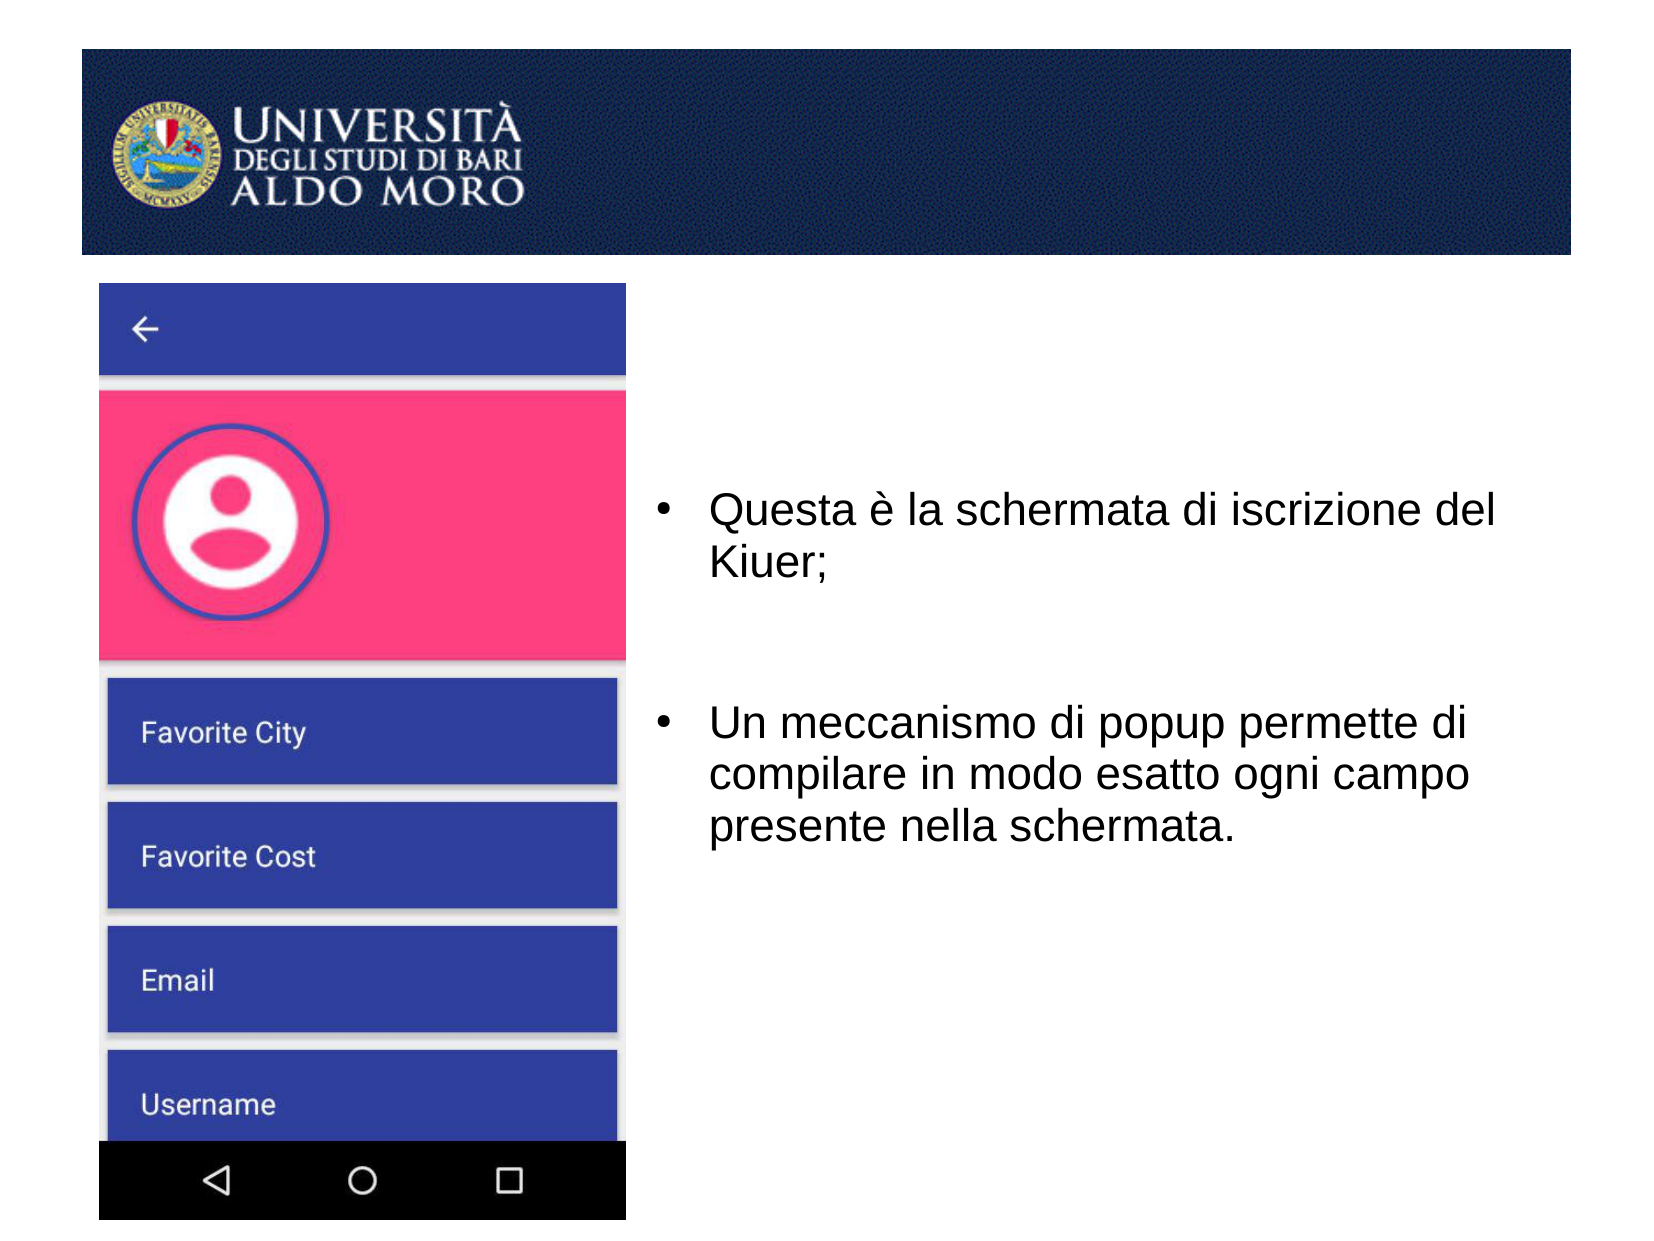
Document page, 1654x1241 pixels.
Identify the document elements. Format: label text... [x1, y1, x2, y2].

list Questa è la schermata di iscrizione del Kiuer; Un meccanismo di popup permette di compilare in modo esatto ogni campo presente nella schermata. [637, 484, 1583, 1052]
picture [82, 49, 1571, 255]
picture [99, 283, 626, 1220]
